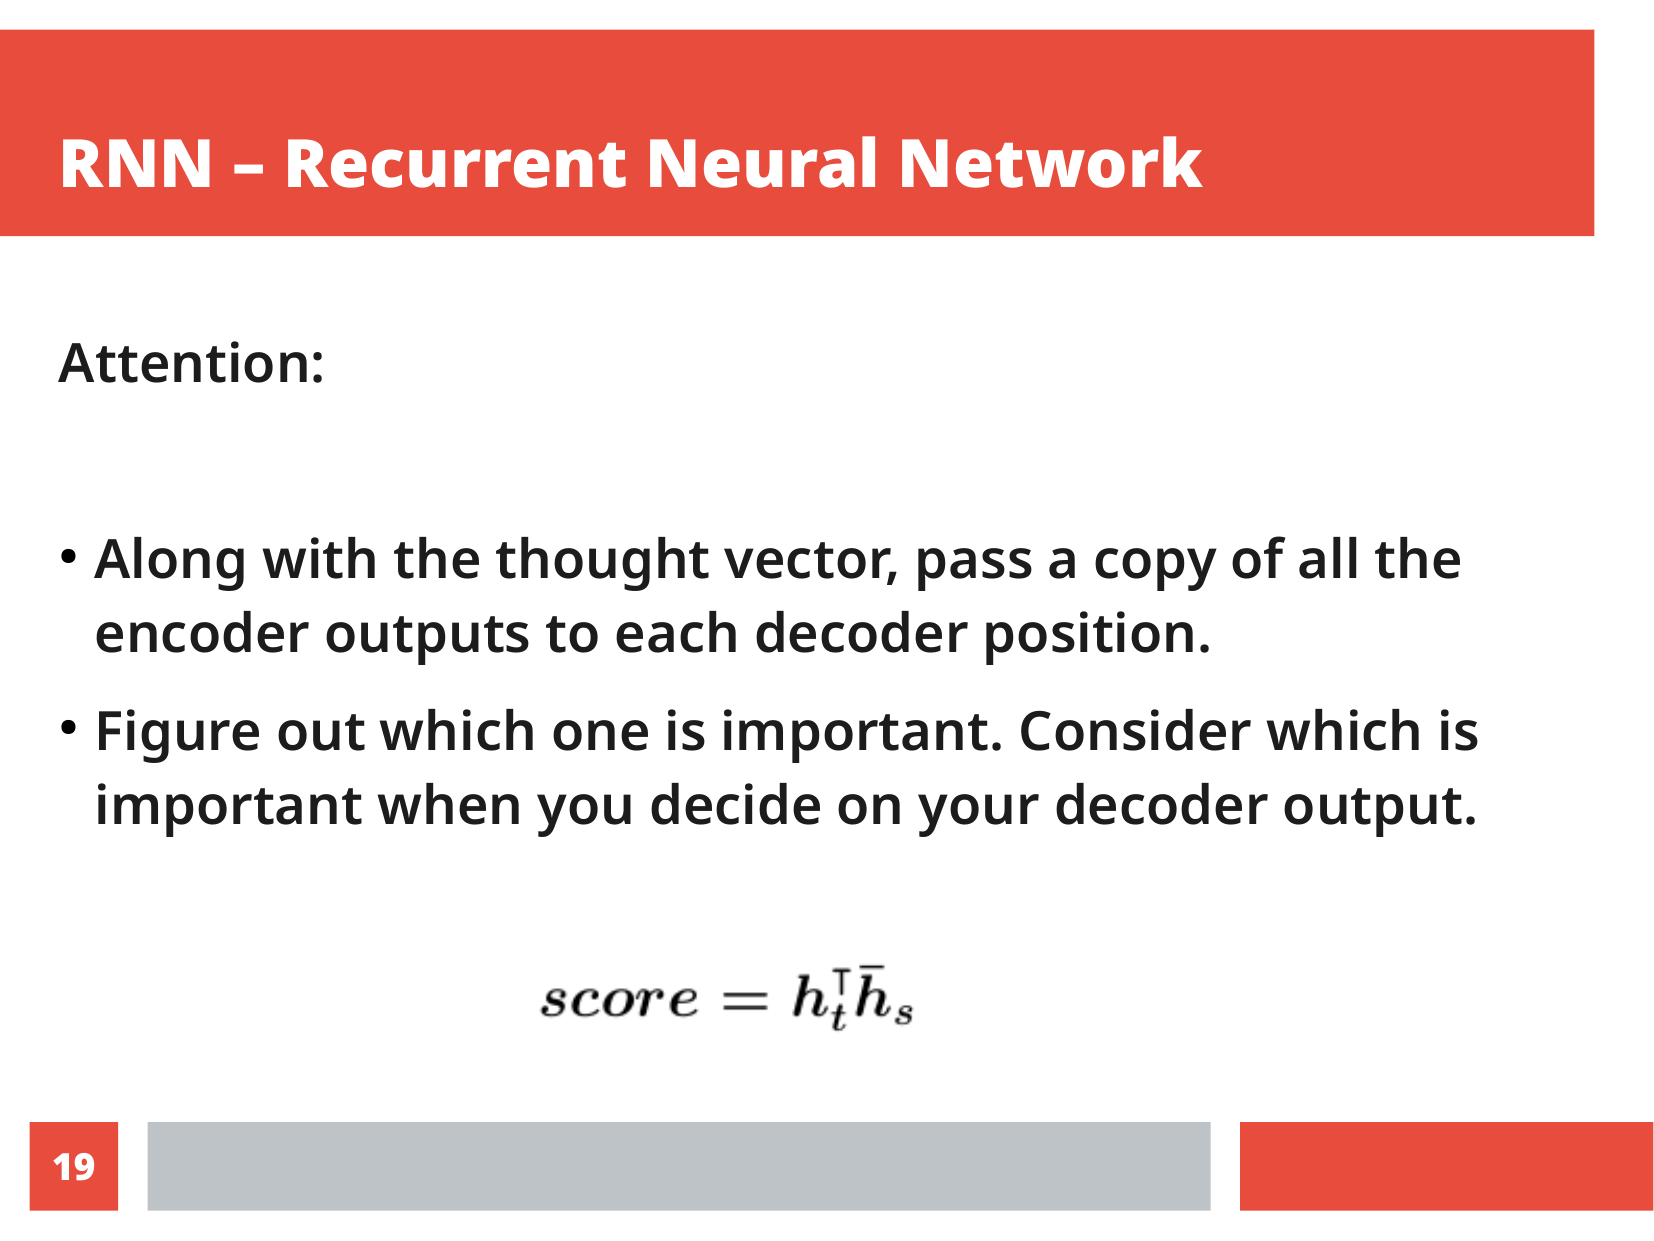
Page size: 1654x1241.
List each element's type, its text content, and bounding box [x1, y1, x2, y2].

title RNN – Recurrent Neural Network [59, 59, 1595, 207]
list Attention: Along with the thought vector, pass a copy of all the encoder outputs to each decoder position. Figure out which one is important. Consider which is important when you decide on your decoder output. [59, 324, 1565, 1093]
picture [505, 962, 931, 1051]
